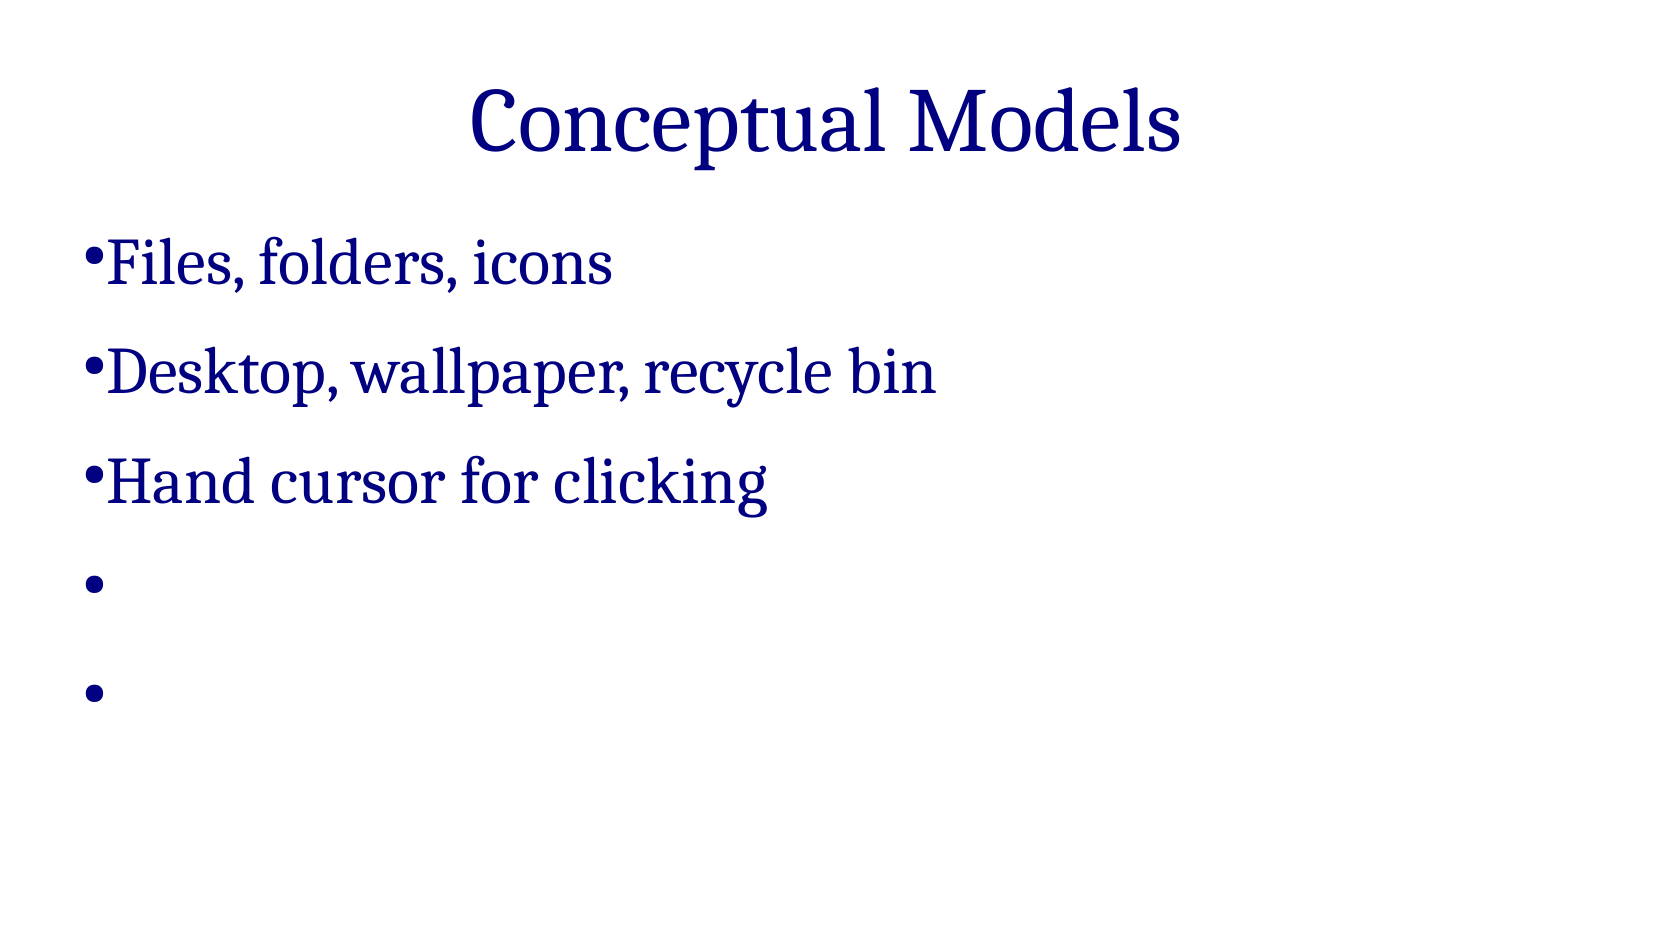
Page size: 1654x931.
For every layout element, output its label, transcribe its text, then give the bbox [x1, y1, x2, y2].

title Conceptual Models [82, 37, 1571, 193]
list Files, folders, icons Desktop, wallpaper, recycle bin Hand cursor for clicking [82, 217, 1571, 758]
